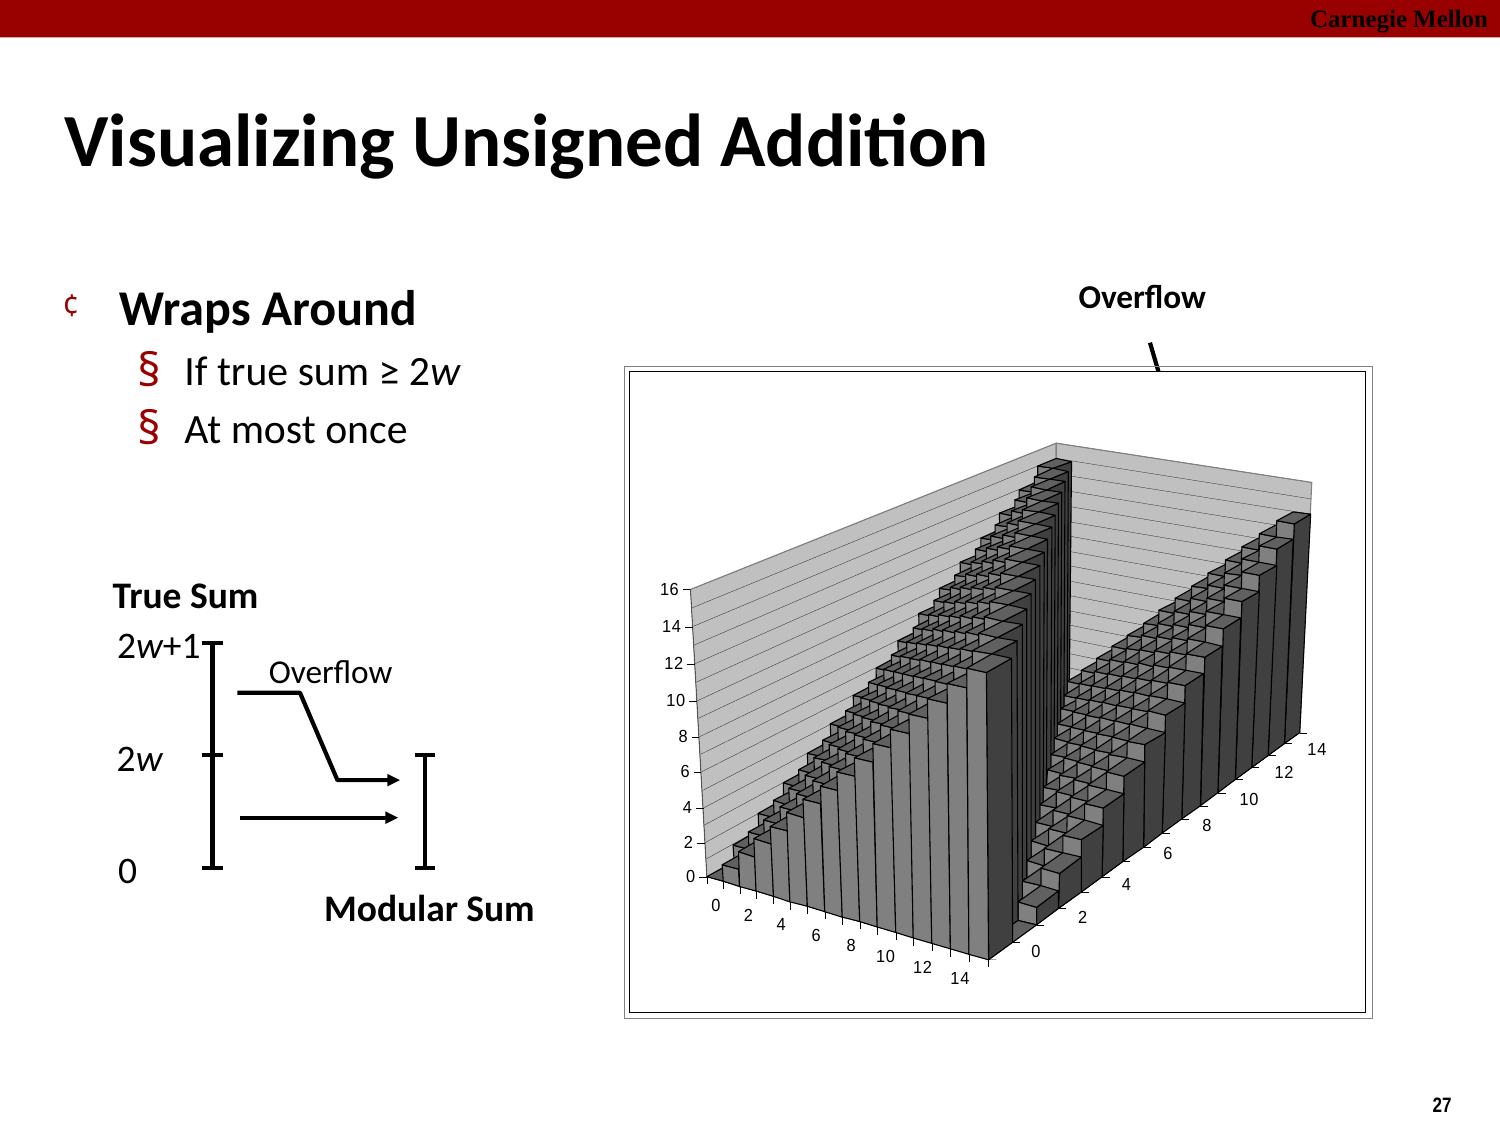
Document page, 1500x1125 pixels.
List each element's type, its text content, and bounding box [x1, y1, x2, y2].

title Visualizing Unsigned Addition [50, 83, 1339, 175]
text_box Overflow [1063, 267, 1221, 323]
text_box Overflow [254, 642, 408, 698]
text_box 2w [101, 726, 178, 787]
text_box 2w+1 [102, 624, 216, 674]
text_box True Sum [97, 563, 274, 624]
text_box Modular Sum [309, 876, 550, 937]
picture [624, 366, 1373, 1019]
chart [624, 367, 1374, 1020]
text_box 0 [103, 838, 153, 899]
list Wraps Around If true sum ≥ 2w At most once [47, 267, 618, 1125]
